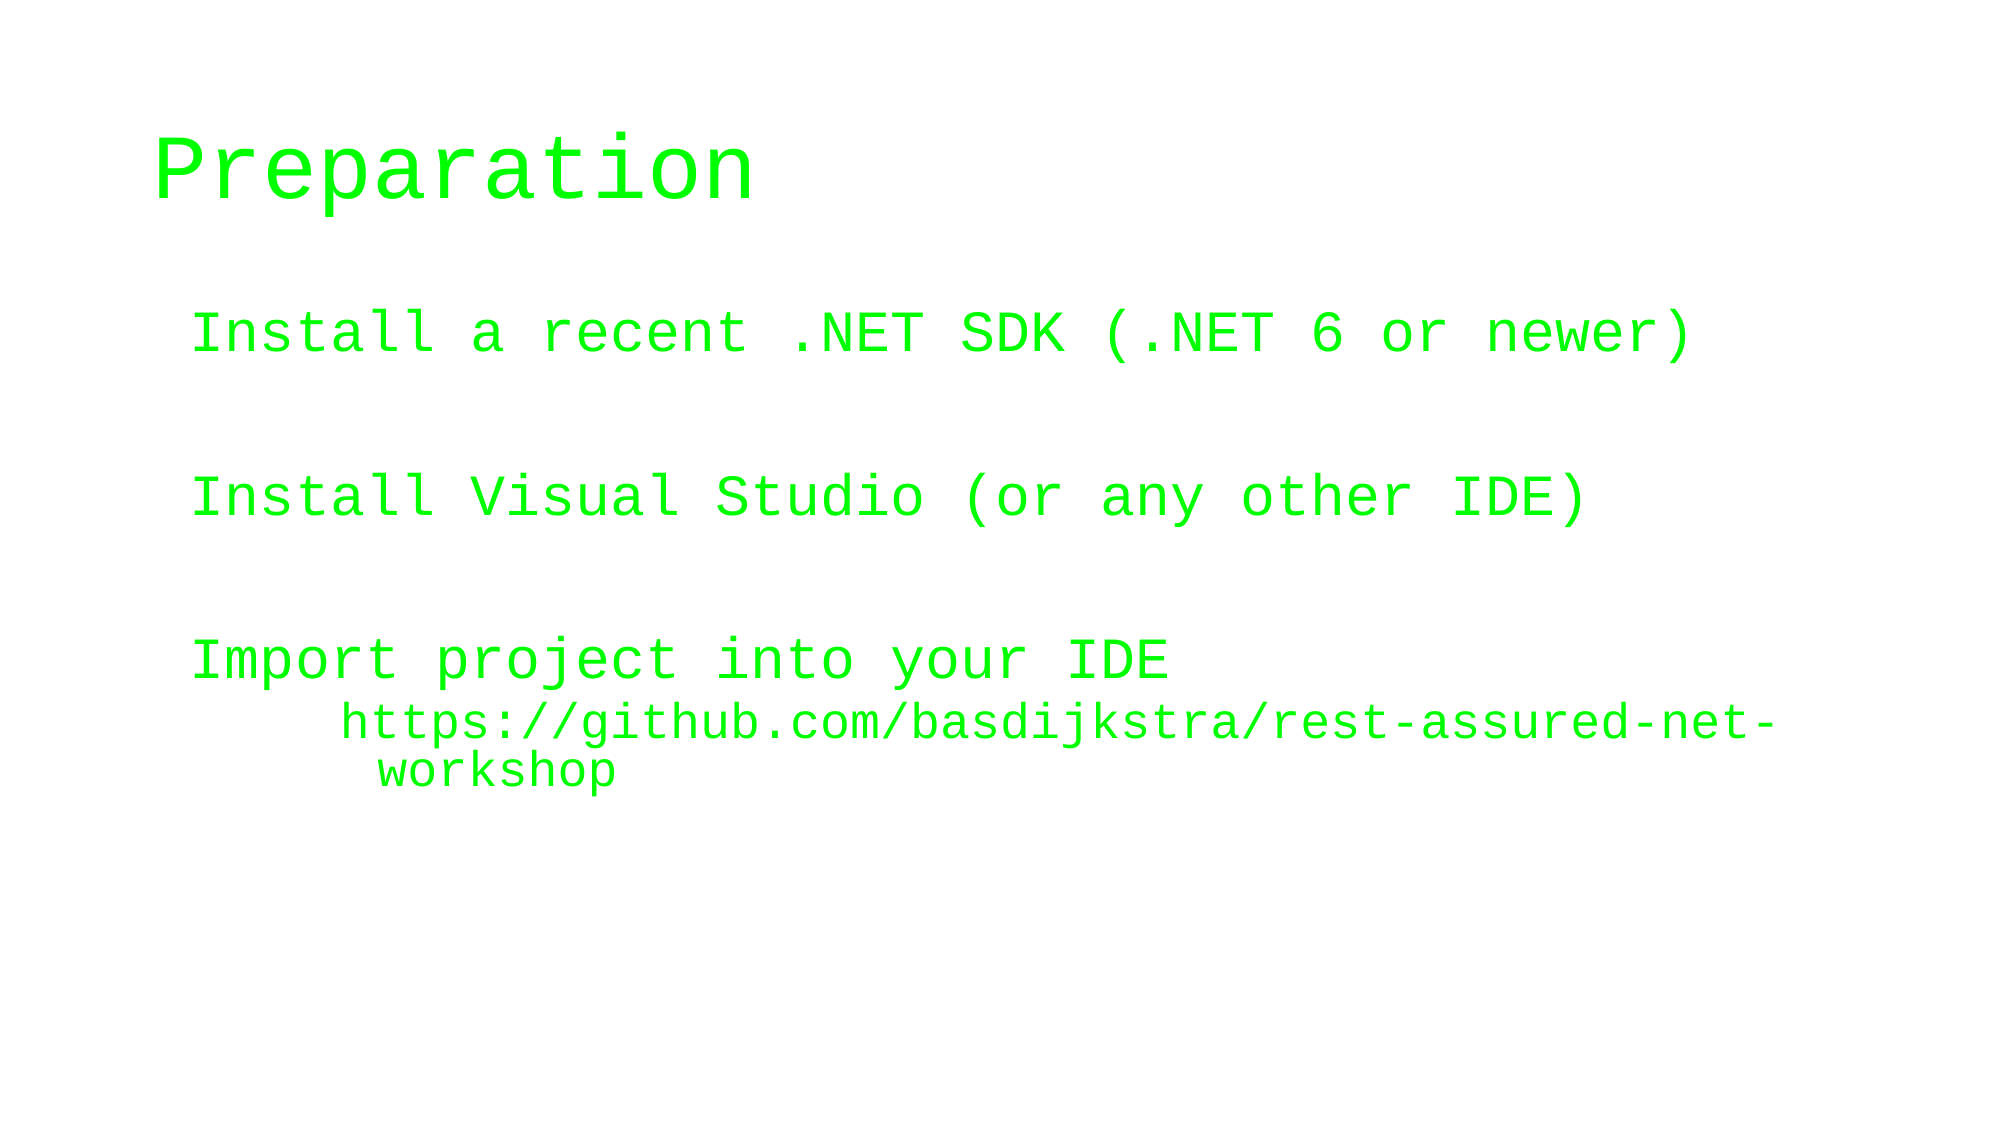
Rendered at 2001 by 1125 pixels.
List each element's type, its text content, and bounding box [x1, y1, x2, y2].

title Preparation [137, 59, 1863, 278]
list Install a recent .NET SDK (.NET 6 or newer) Install Visual Studio (or any other IDE) Import project into your IDE https://github.com/basdijkstra/rest-assured-net-workshop [137, 299, 1967, 1014]
